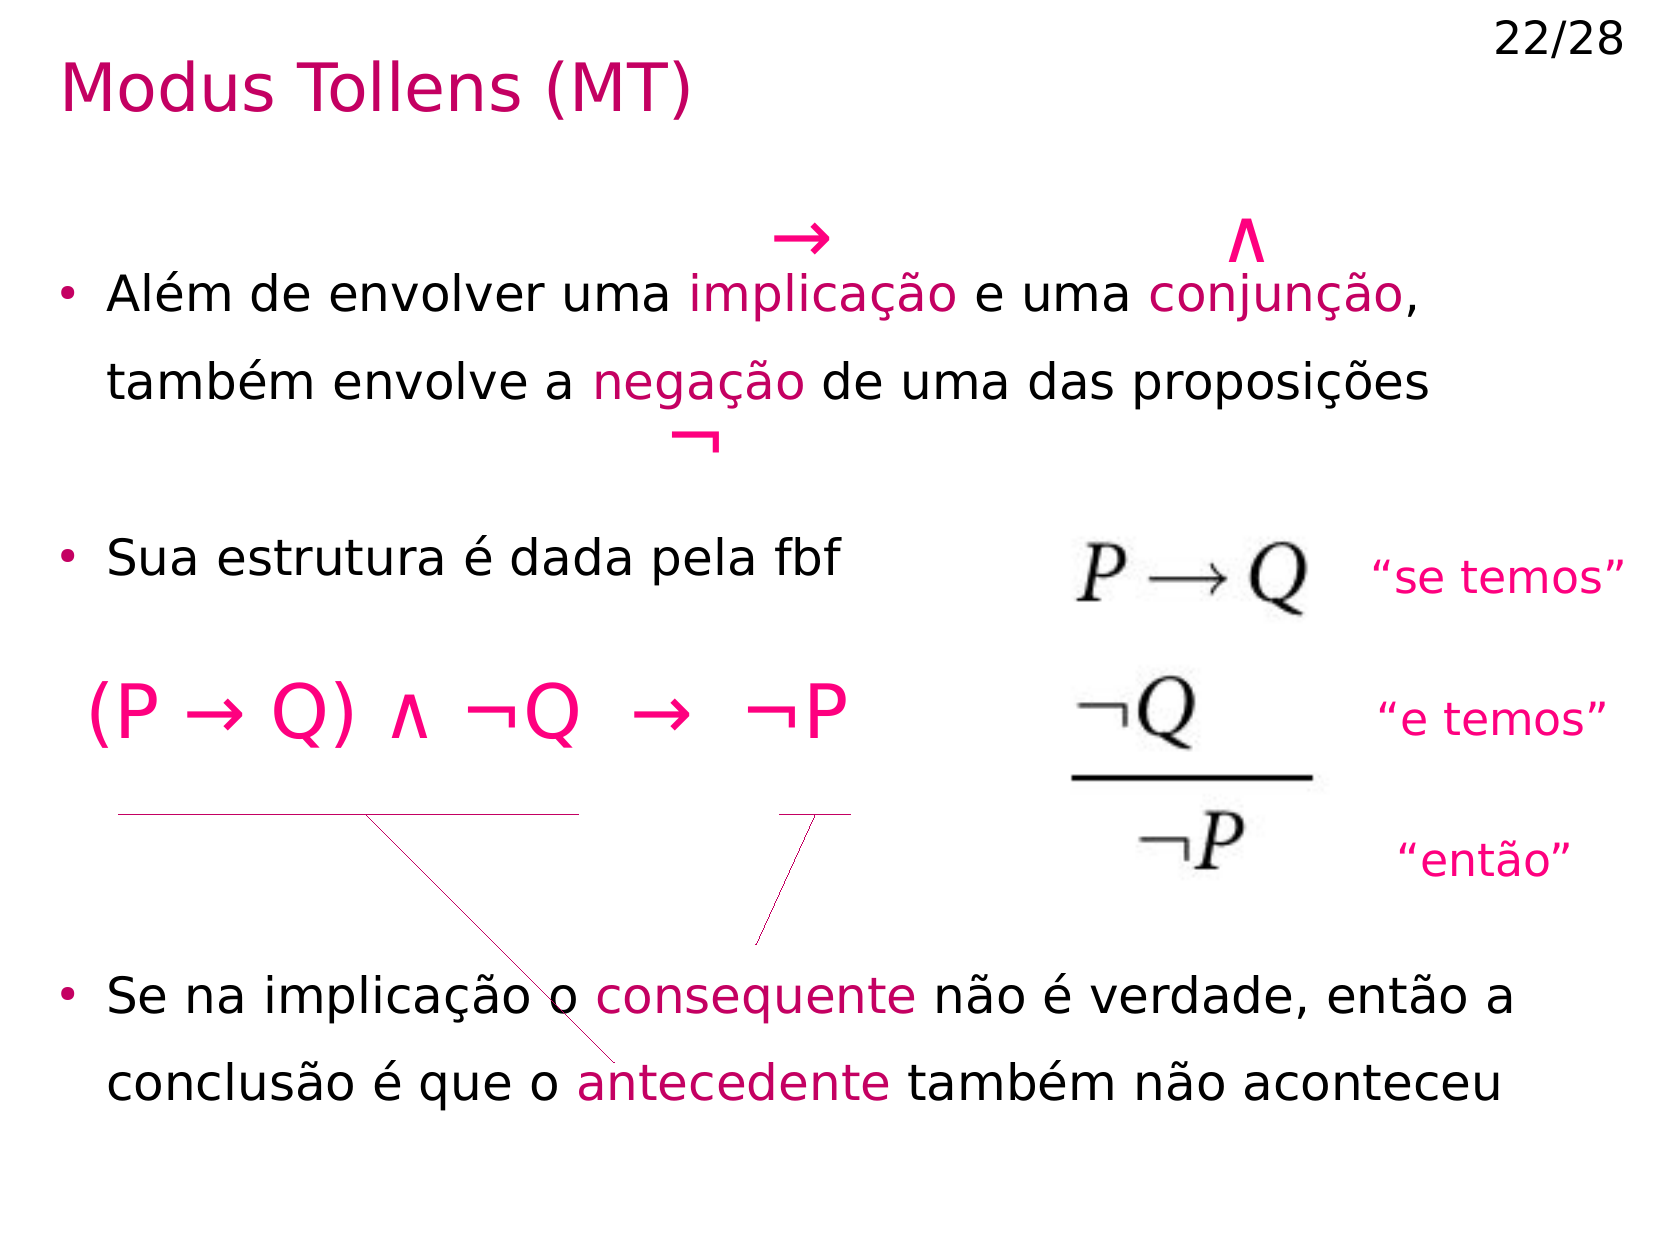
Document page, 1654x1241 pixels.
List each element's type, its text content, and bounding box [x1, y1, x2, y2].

picture [1051, 516, 1335, 886]
text_box “então” [1381, 826, 1607, 895]
title Modus Tollens (MT) [59, 49, 1595, 128]
text_box ∧ [1204, 141, 1290, 288]
text_box “se temos” [1355, 543, 1642, 612]
text_box “e temos” [1361, 685, 1625, 754]
text_box ¬ [649, 342, 736, 489]
text_box (P → Q) ∧ ¬Q → ¬P [70, 661, 922, 780]
text_box → [755, 141, 886, 288]
list Além de envolver uma implicação e uma conjunção, também envolve a negação de uma das proposições Sua estrutura é dada pela fbf Se na implicação o consequente não é verdade, então a conclusão é que o antecedente também não aconteceu [59, 236, 1625, 1211]
